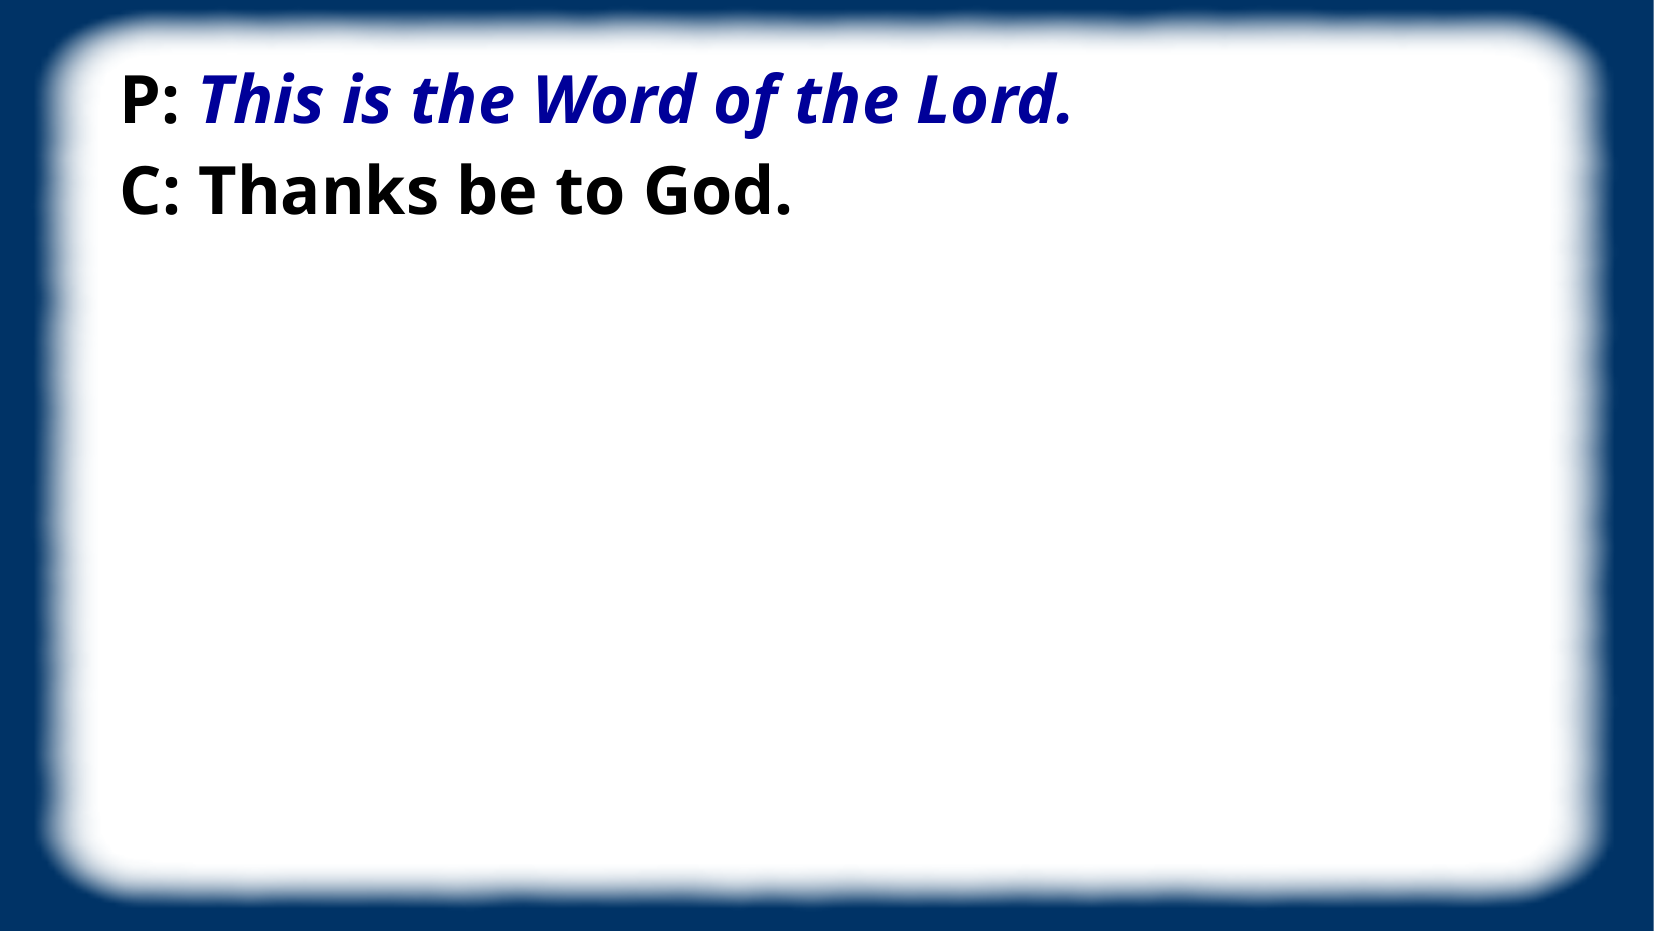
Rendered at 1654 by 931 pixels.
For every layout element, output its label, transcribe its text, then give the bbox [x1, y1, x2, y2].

picture [0, 0, 1654, 931]
text_box P: This is the Word of the Lord. C: Thanks be to God. [105, 45, 1546, 238]
